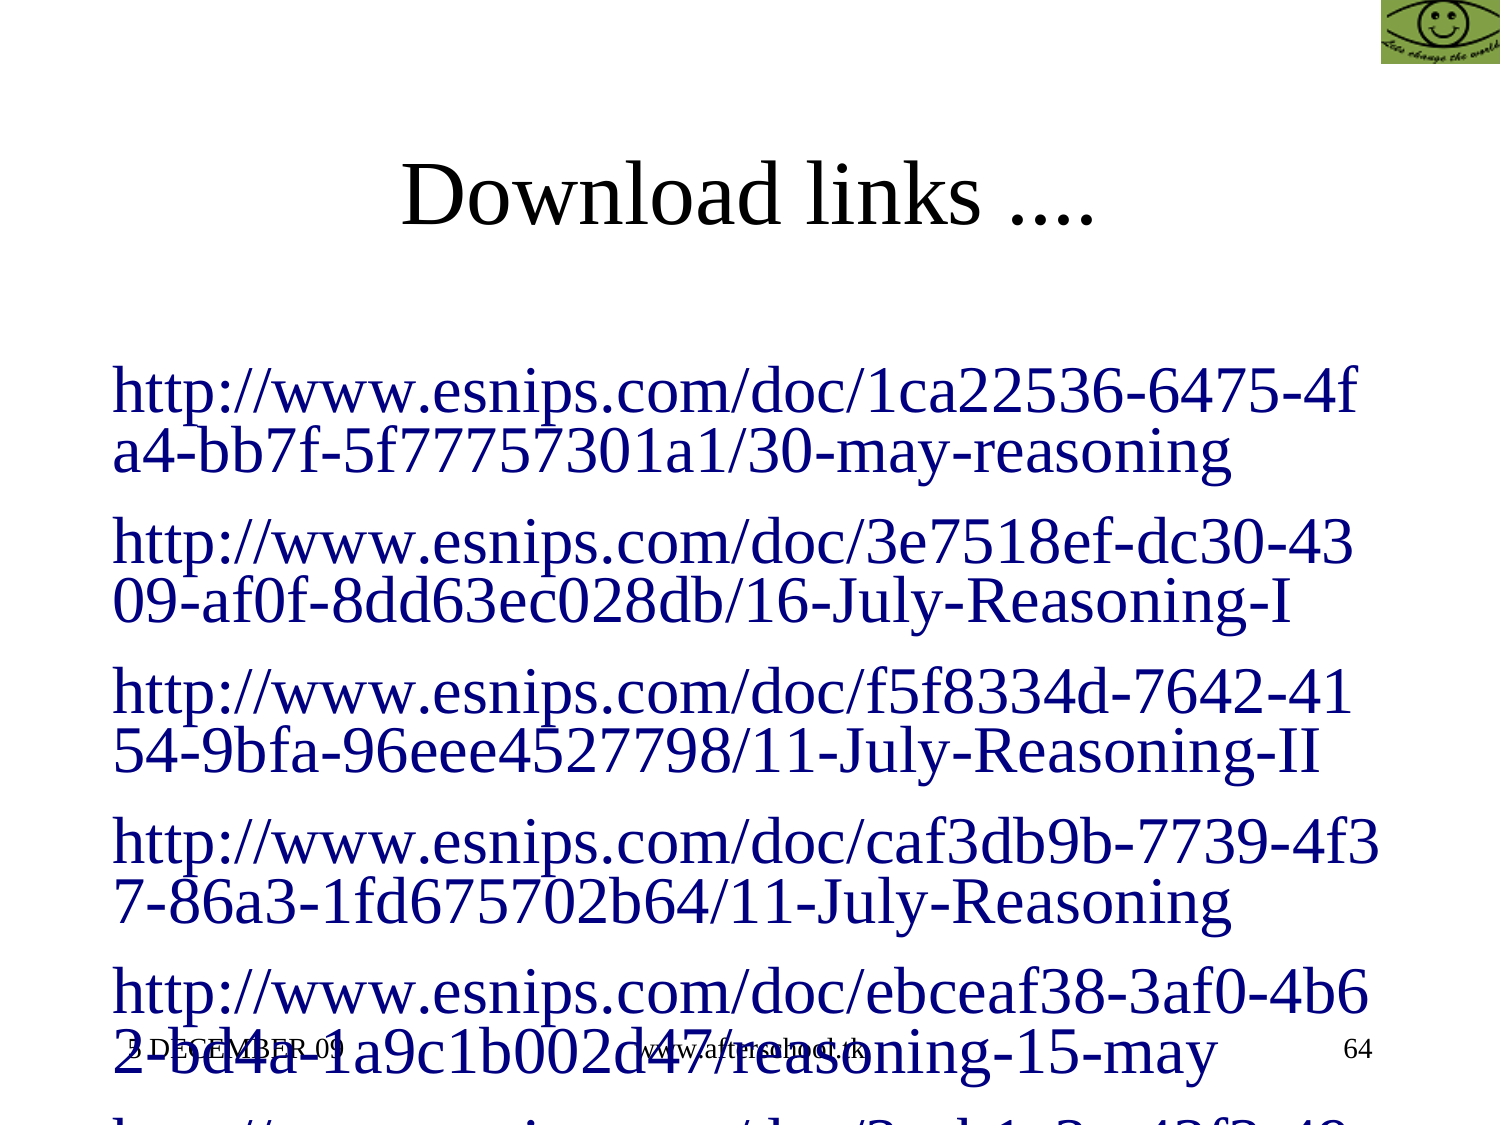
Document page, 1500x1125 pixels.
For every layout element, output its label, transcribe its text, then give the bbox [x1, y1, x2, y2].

title Download links .... [112, 107, 1388, 281]
subtitle http://www.esnips.com/doc/1ca22536-6475-4fa4-bb7f-5f77757301a1/30-may-reasoning http://www.esnips.com/doc/3e7518ef-dc30-4309-af0f-8dd63ec028db/16-July-Reasoning-I http://www.esnips.com/doc/f5f8334d-7642-4154-9bfa-96eee4527798/11-July-Reasoning-II http://www.esnips.com/doc/caf3db9b-7739-4f37-86a3-1fd675702b64/11-July-Reasoning http://www.esnips.com/doc/ebceaf38-3af0-4b62-bd4a-1a9c1b002d47/reasoning-15-may http://www.esnips.com/doc/3aab1a3a-43f3-49a8-b819-af47124d2382/19-JUNE-REASONING--DI [112, 332, 1388, 993]
picture [1381, 0, 1500, 64]
